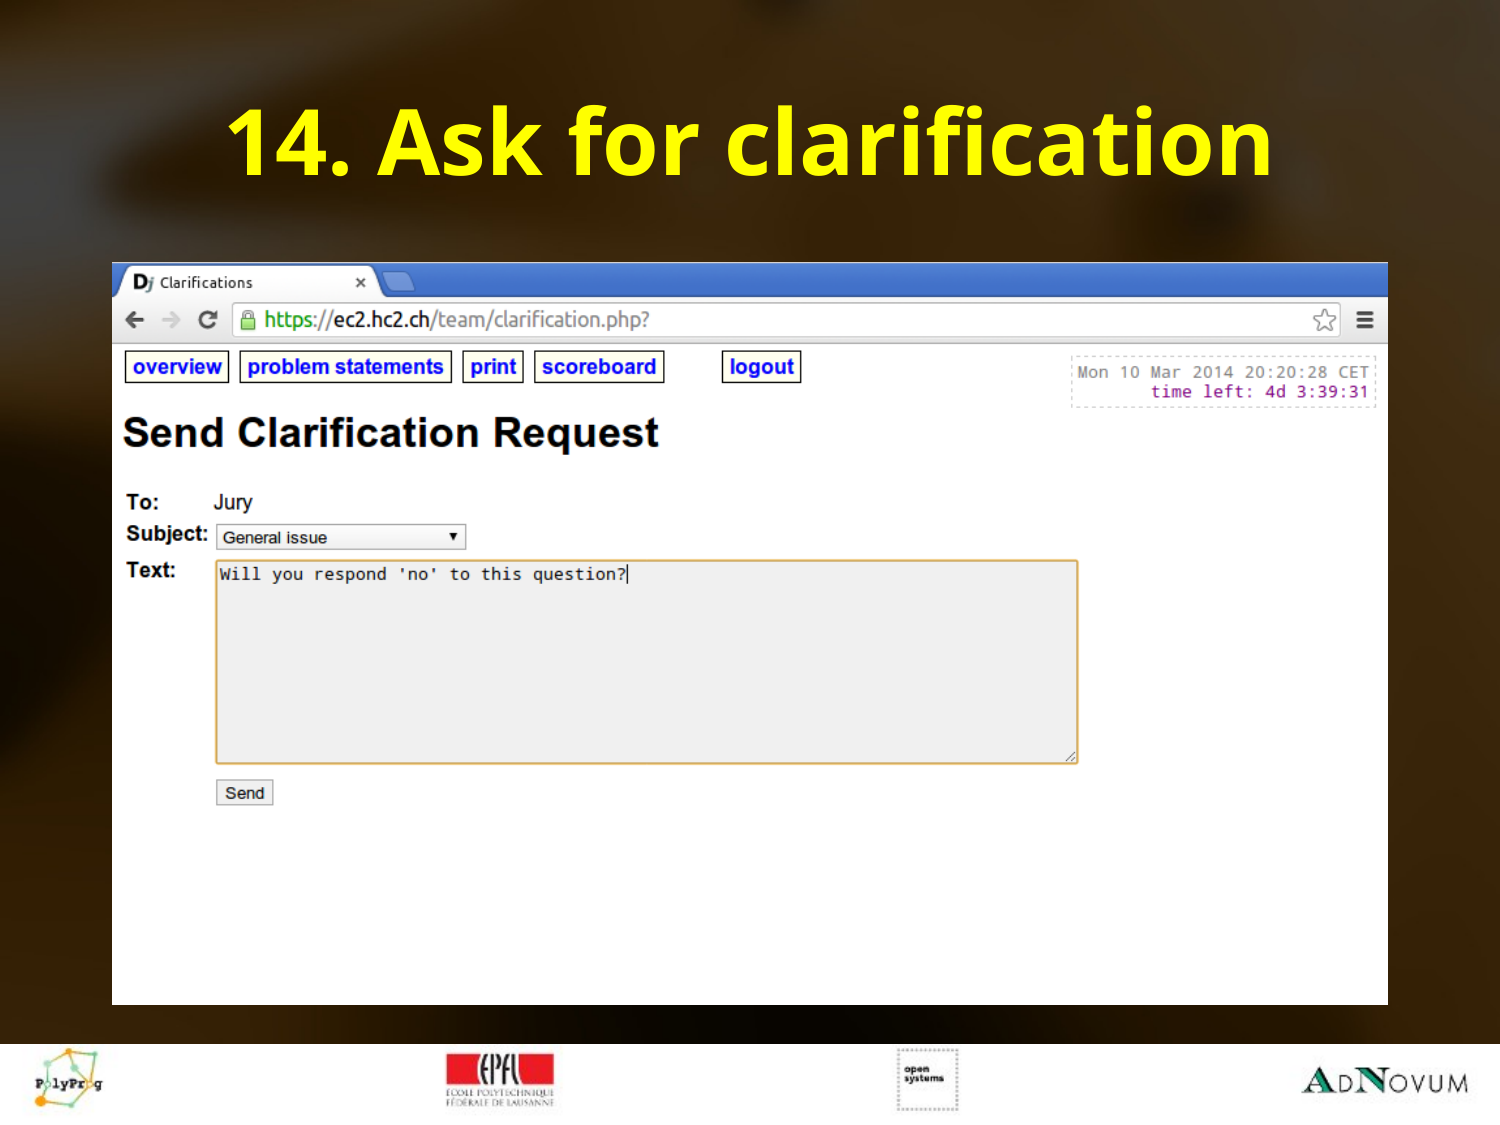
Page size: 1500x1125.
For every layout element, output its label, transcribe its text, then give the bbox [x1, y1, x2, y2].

picture [0, 0, 1500, 1120]
title 14. Ask for clarification [75, 45, 1425, 233]
